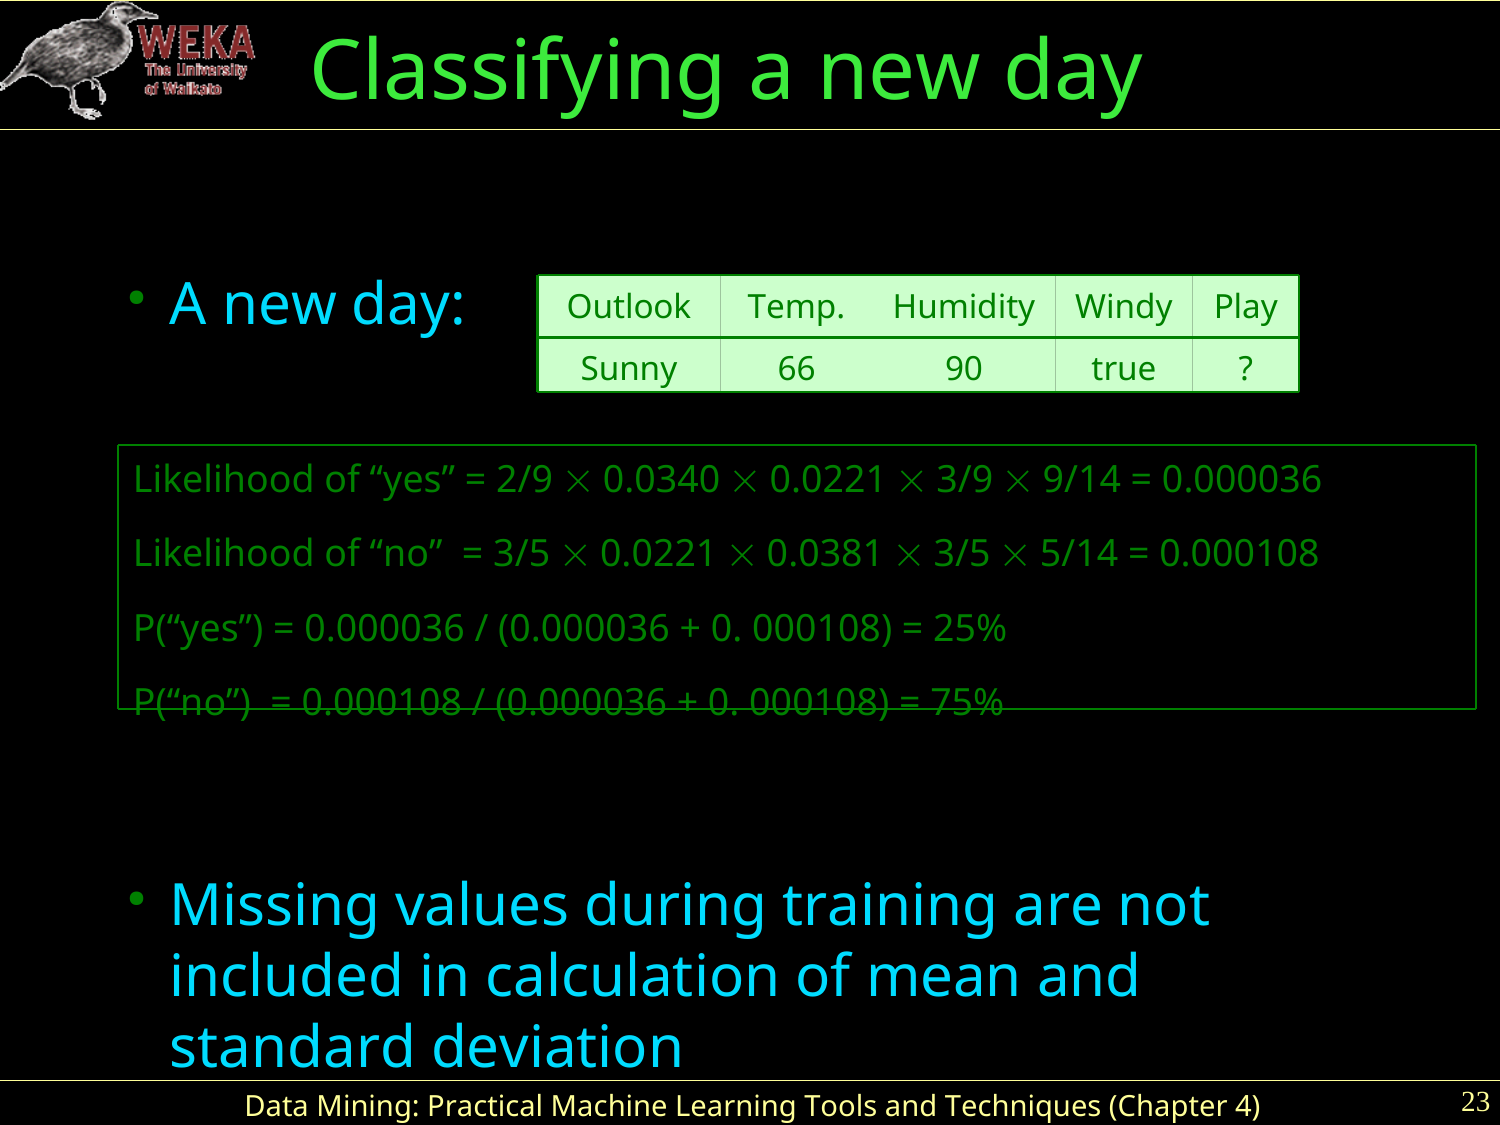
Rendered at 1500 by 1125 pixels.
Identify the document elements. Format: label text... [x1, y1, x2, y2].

text_box Sunny [539, 339, 721, 391]
text_box Outlook [539, 276, 721, 336]
text_box A new day: Missing values during training are not included in calculation of mean and standard deviation [112, 260, 1350, 936]
text_box Play [1193, 276, 1298, 336]
text_box Windy [1056, 276, 1193, 336]
picture [0, 1, 266, 129]
text_box true [1056, 339, 1193, 391]
text_box Temp. [721, 276, 873, 336]
text_box Humidity [873, 276, 1056, 336]
text_box Likelihood of “yes” = 2/9  0.0340  0.0221  3/9  9/14 = 0.000036 Likelihood of “no” = 3/5  0.0221  0.0381  3/5  5/14 = 0.000108 P(“yes”) = 0.000036 / (0.000036 + 0. 000108) = 25% P(“no”) = 0.000108 / (0.000036 + 0. 000108) = 75% [119, 446, 1475, 708]
text_box 66 [721, 339, 873, 391]
text_box ? [1193, 339, 1298, 391]
title Classifying a new day [295, 0, 1500, 148]
text_box 90 [873, 339, 1056, 391]
